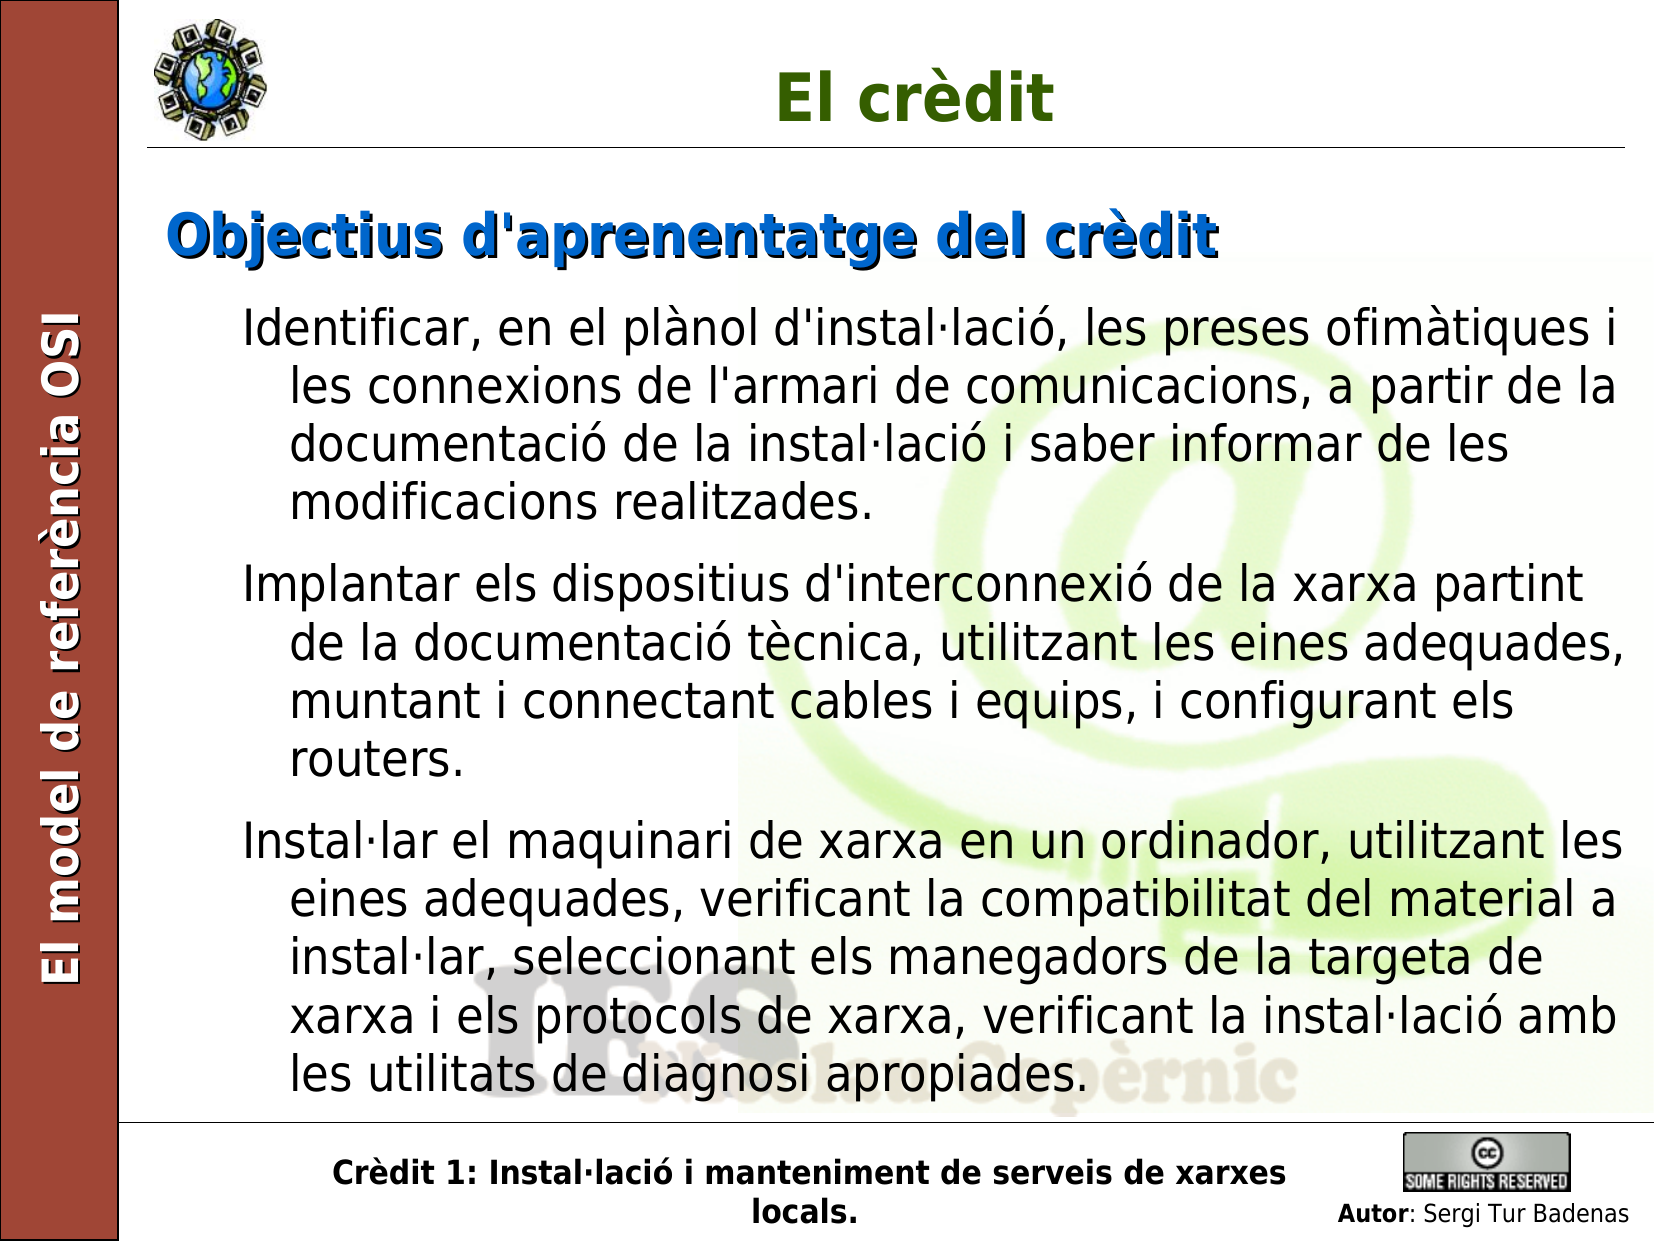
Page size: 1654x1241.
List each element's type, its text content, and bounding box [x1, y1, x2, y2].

picture [466, 252, 1654, 1117]
picture [154, 19, 268, 142]
title El crèdit [171, 56, 1654, 141]
list Objectius d'aprenentatge del crèdit Identificar, en el plànol d'instal·lació, les preses ofimàtiques i les connexions de l'armari de comunicacions, a partir de la documentació de la instal·lació i saber informar de les modificacions realitzades. Implantar els dispositius d'interconnexió de la xarxa partint de la documentació tècnica, utilitzant les eines adequades, muntant i connectant cables i equips, i configurant els routers. Instal·lar el maquinari de xarxa en un ordinador, utilitzant les eines adequades, verificant la compatibilitat del material a instal·lar, seleccionant els manegadors de la targeta de xarxa i els protocols de xarxa, verificant la instal·lació amb les utilitats de diagnosi apropiades. [147, 201, 1636, 1104]
picture [1403, 1132, 1571, 1192]
